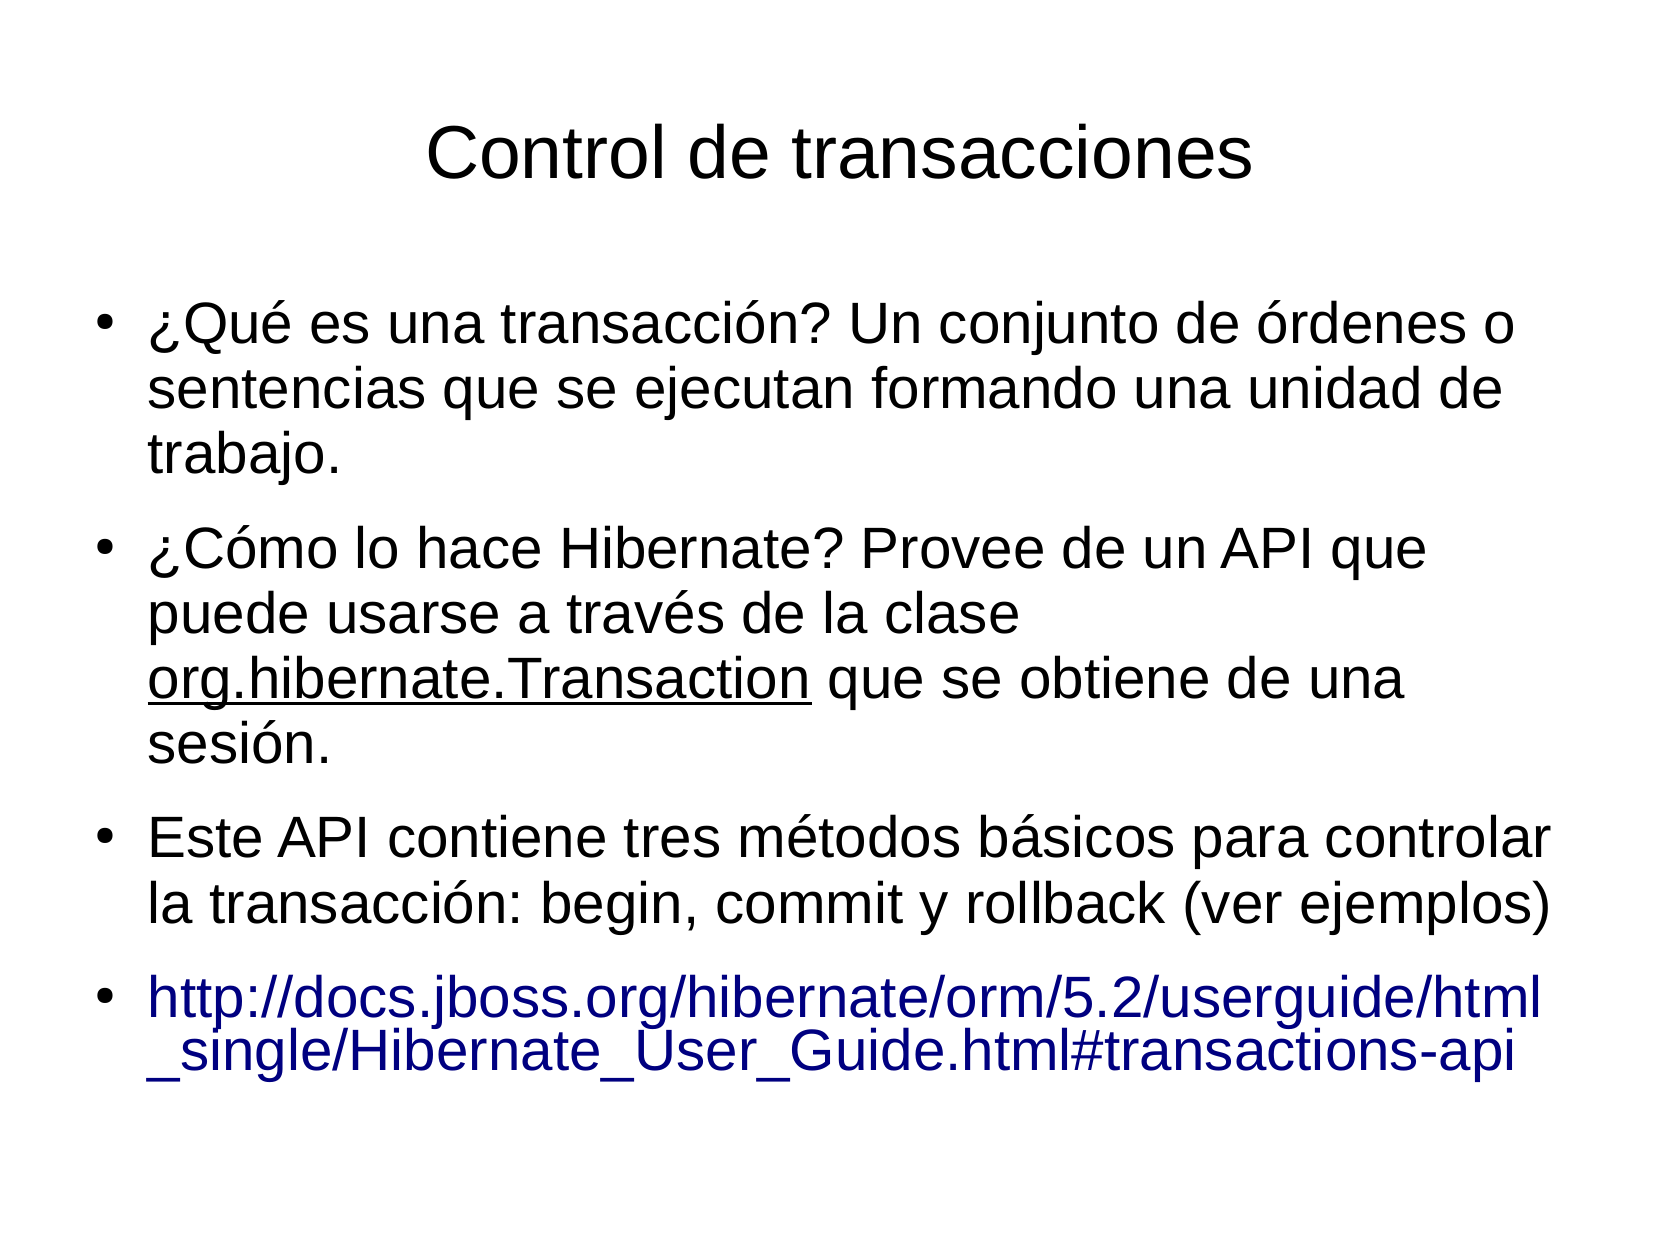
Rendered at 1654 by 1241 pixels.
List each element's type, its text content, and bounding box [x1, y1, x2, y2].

list ¿Qué es una transacción? Un conjunto de órdenes o sentencias que se ejecutan formando una unidad de trabajo. ¿Cómo lo hace Hibernate? Provee de un API que puede usarse a través de la clase org.hibernate.Transaction que se obtiene de una sesión. Este API contiene tres métodos básicos para controlar la transacción: begin, commit y rollback (ver ejemplos) http://docs.jboss.org/hibernate/orm/5.2/userguide/html_single/Hibernate_User_Guide.html#transactions-api [76, 291, 1565, 1122]
title Control de transacciones [82, 49, 1571, 257]
